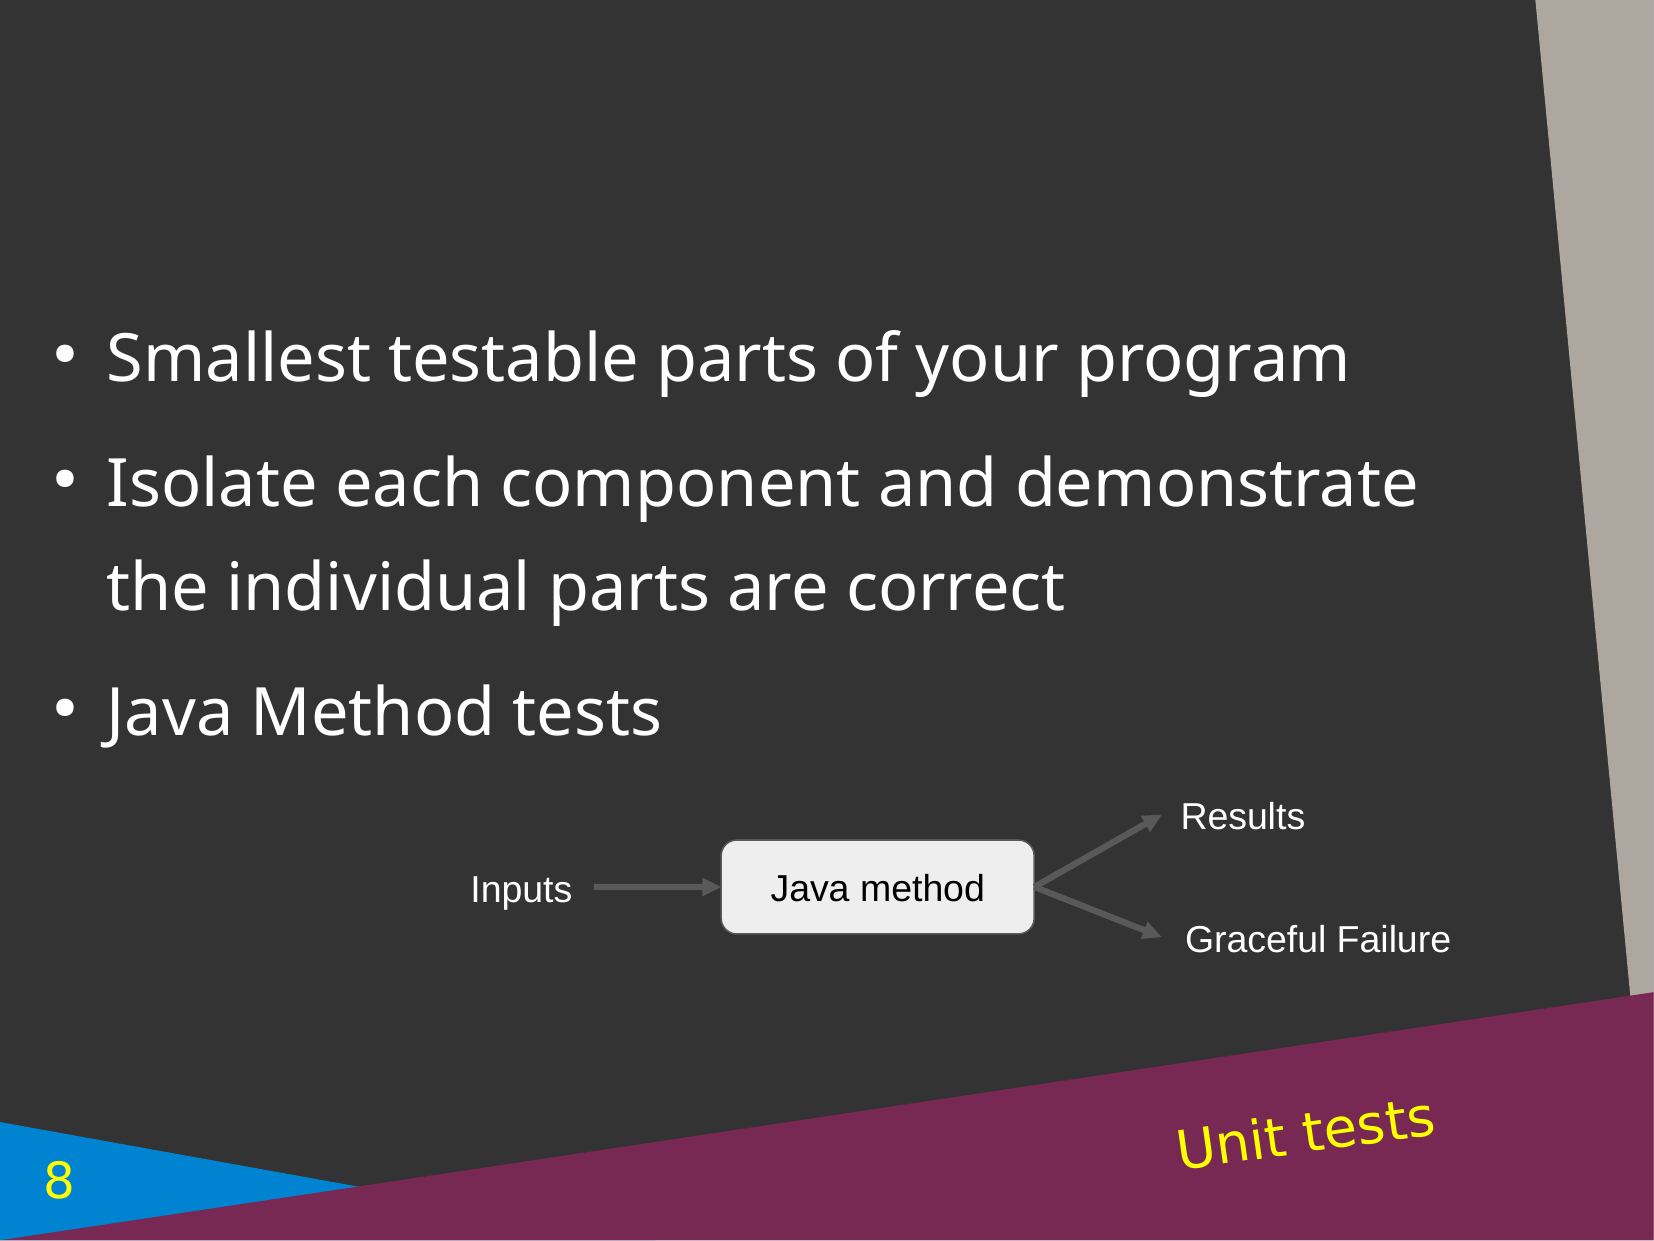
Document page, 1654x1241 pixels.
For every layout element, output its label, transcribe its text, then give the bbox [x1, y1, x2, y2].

text_box Java method [721, 840, 1035, 934]
list Smallest testable parts of your program Isolate each component and demonstrate the individual parts are correct Java Method tests [35, 59, 1524, 993]
title Unit tests [956, 995, 1654, 1241]
text_box Results [1161, 767, 1325, 862]
text_box Inputs [448, 840, 594, 934]
text_box Graceful Failure [1161, 890, 1475, 985]
